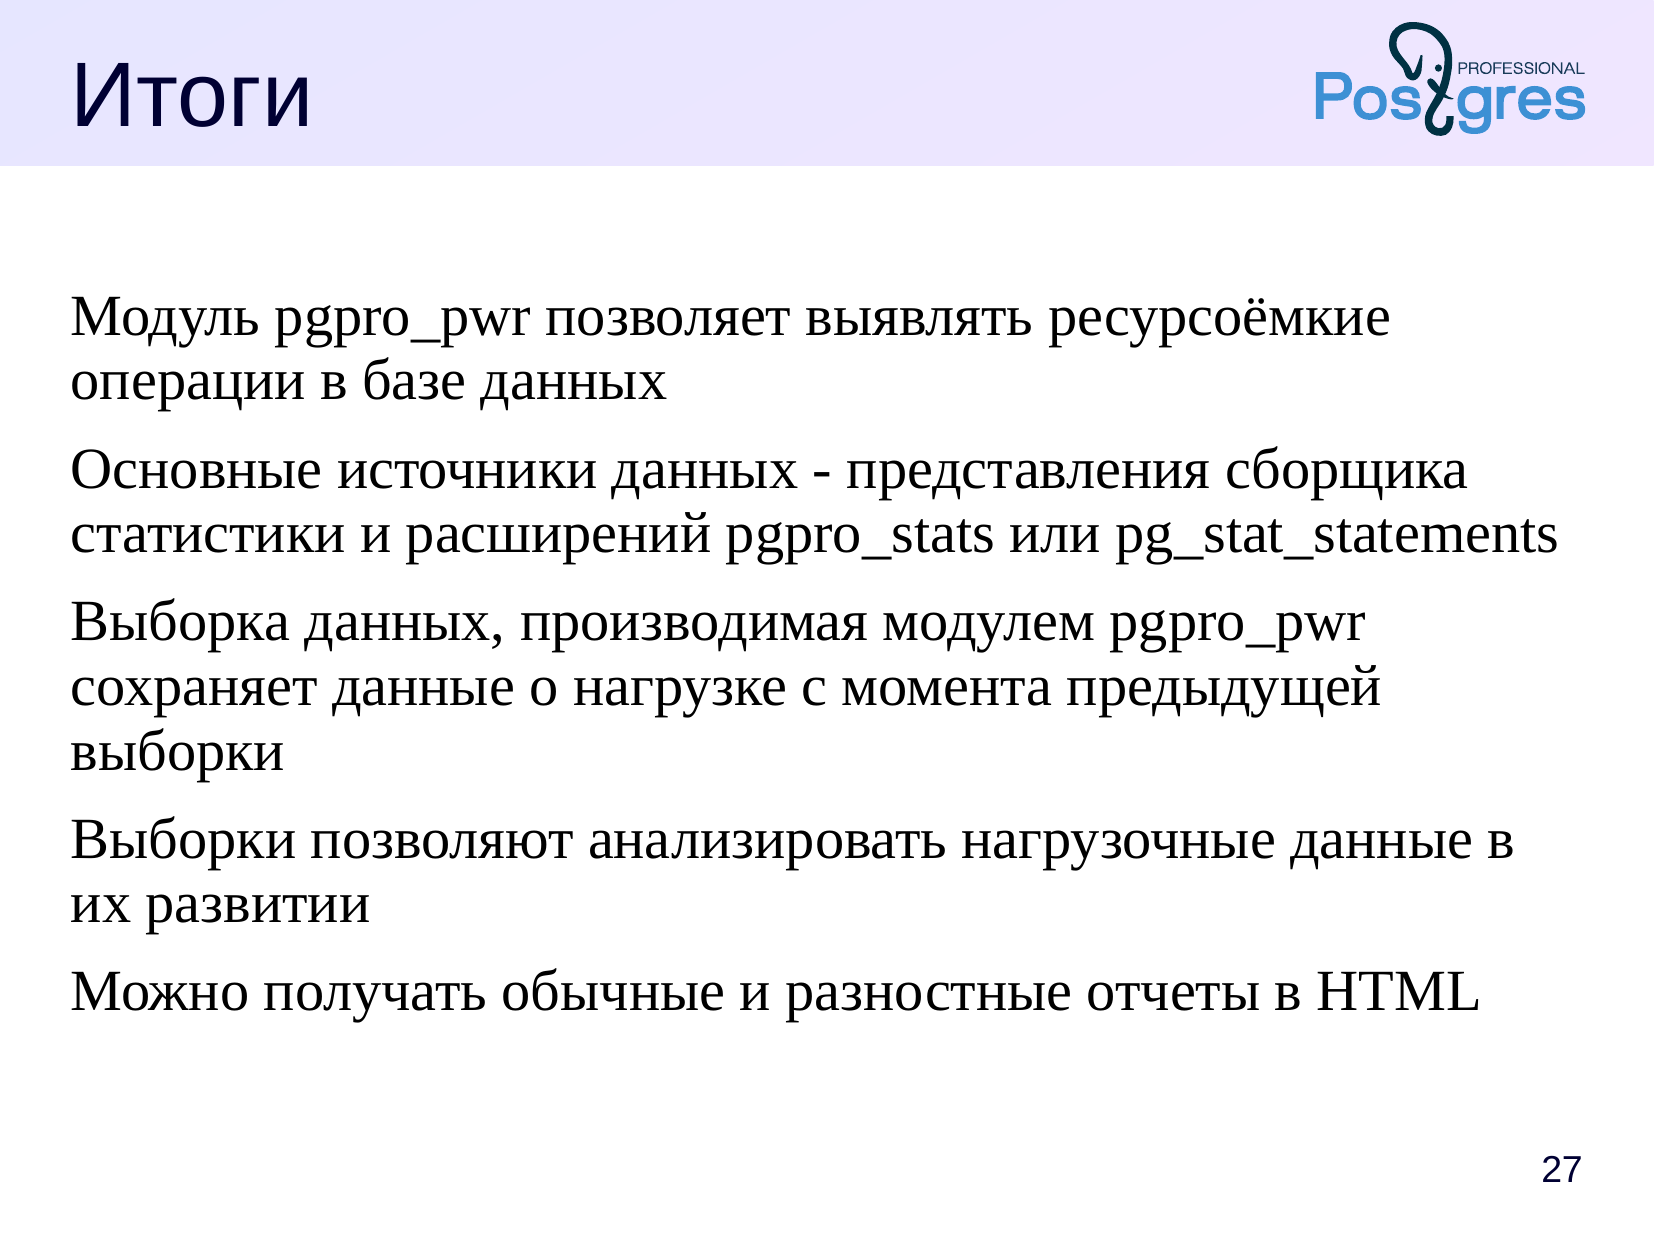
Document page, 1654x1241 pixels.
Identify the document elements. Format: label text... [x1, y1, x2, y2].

list Модуль pgpro_pwr позволяет выявлять ресурсоёмкие операции в базе данных Основные источники данных - представления сборщика статистики и расширений pgpro_stats или pg_stat_statements Выборка данных, производимая модулем pgpro_pwr сохраняет данные о нагрузке с момента предыдущей выборки Выборки позволяют анализировать нагрузочные данные в их развитии Можно получать обычные и разностные отчеты в HTML [70, 283, 1583, 1134]
title Итоги [70, 43, 1241, 147]
